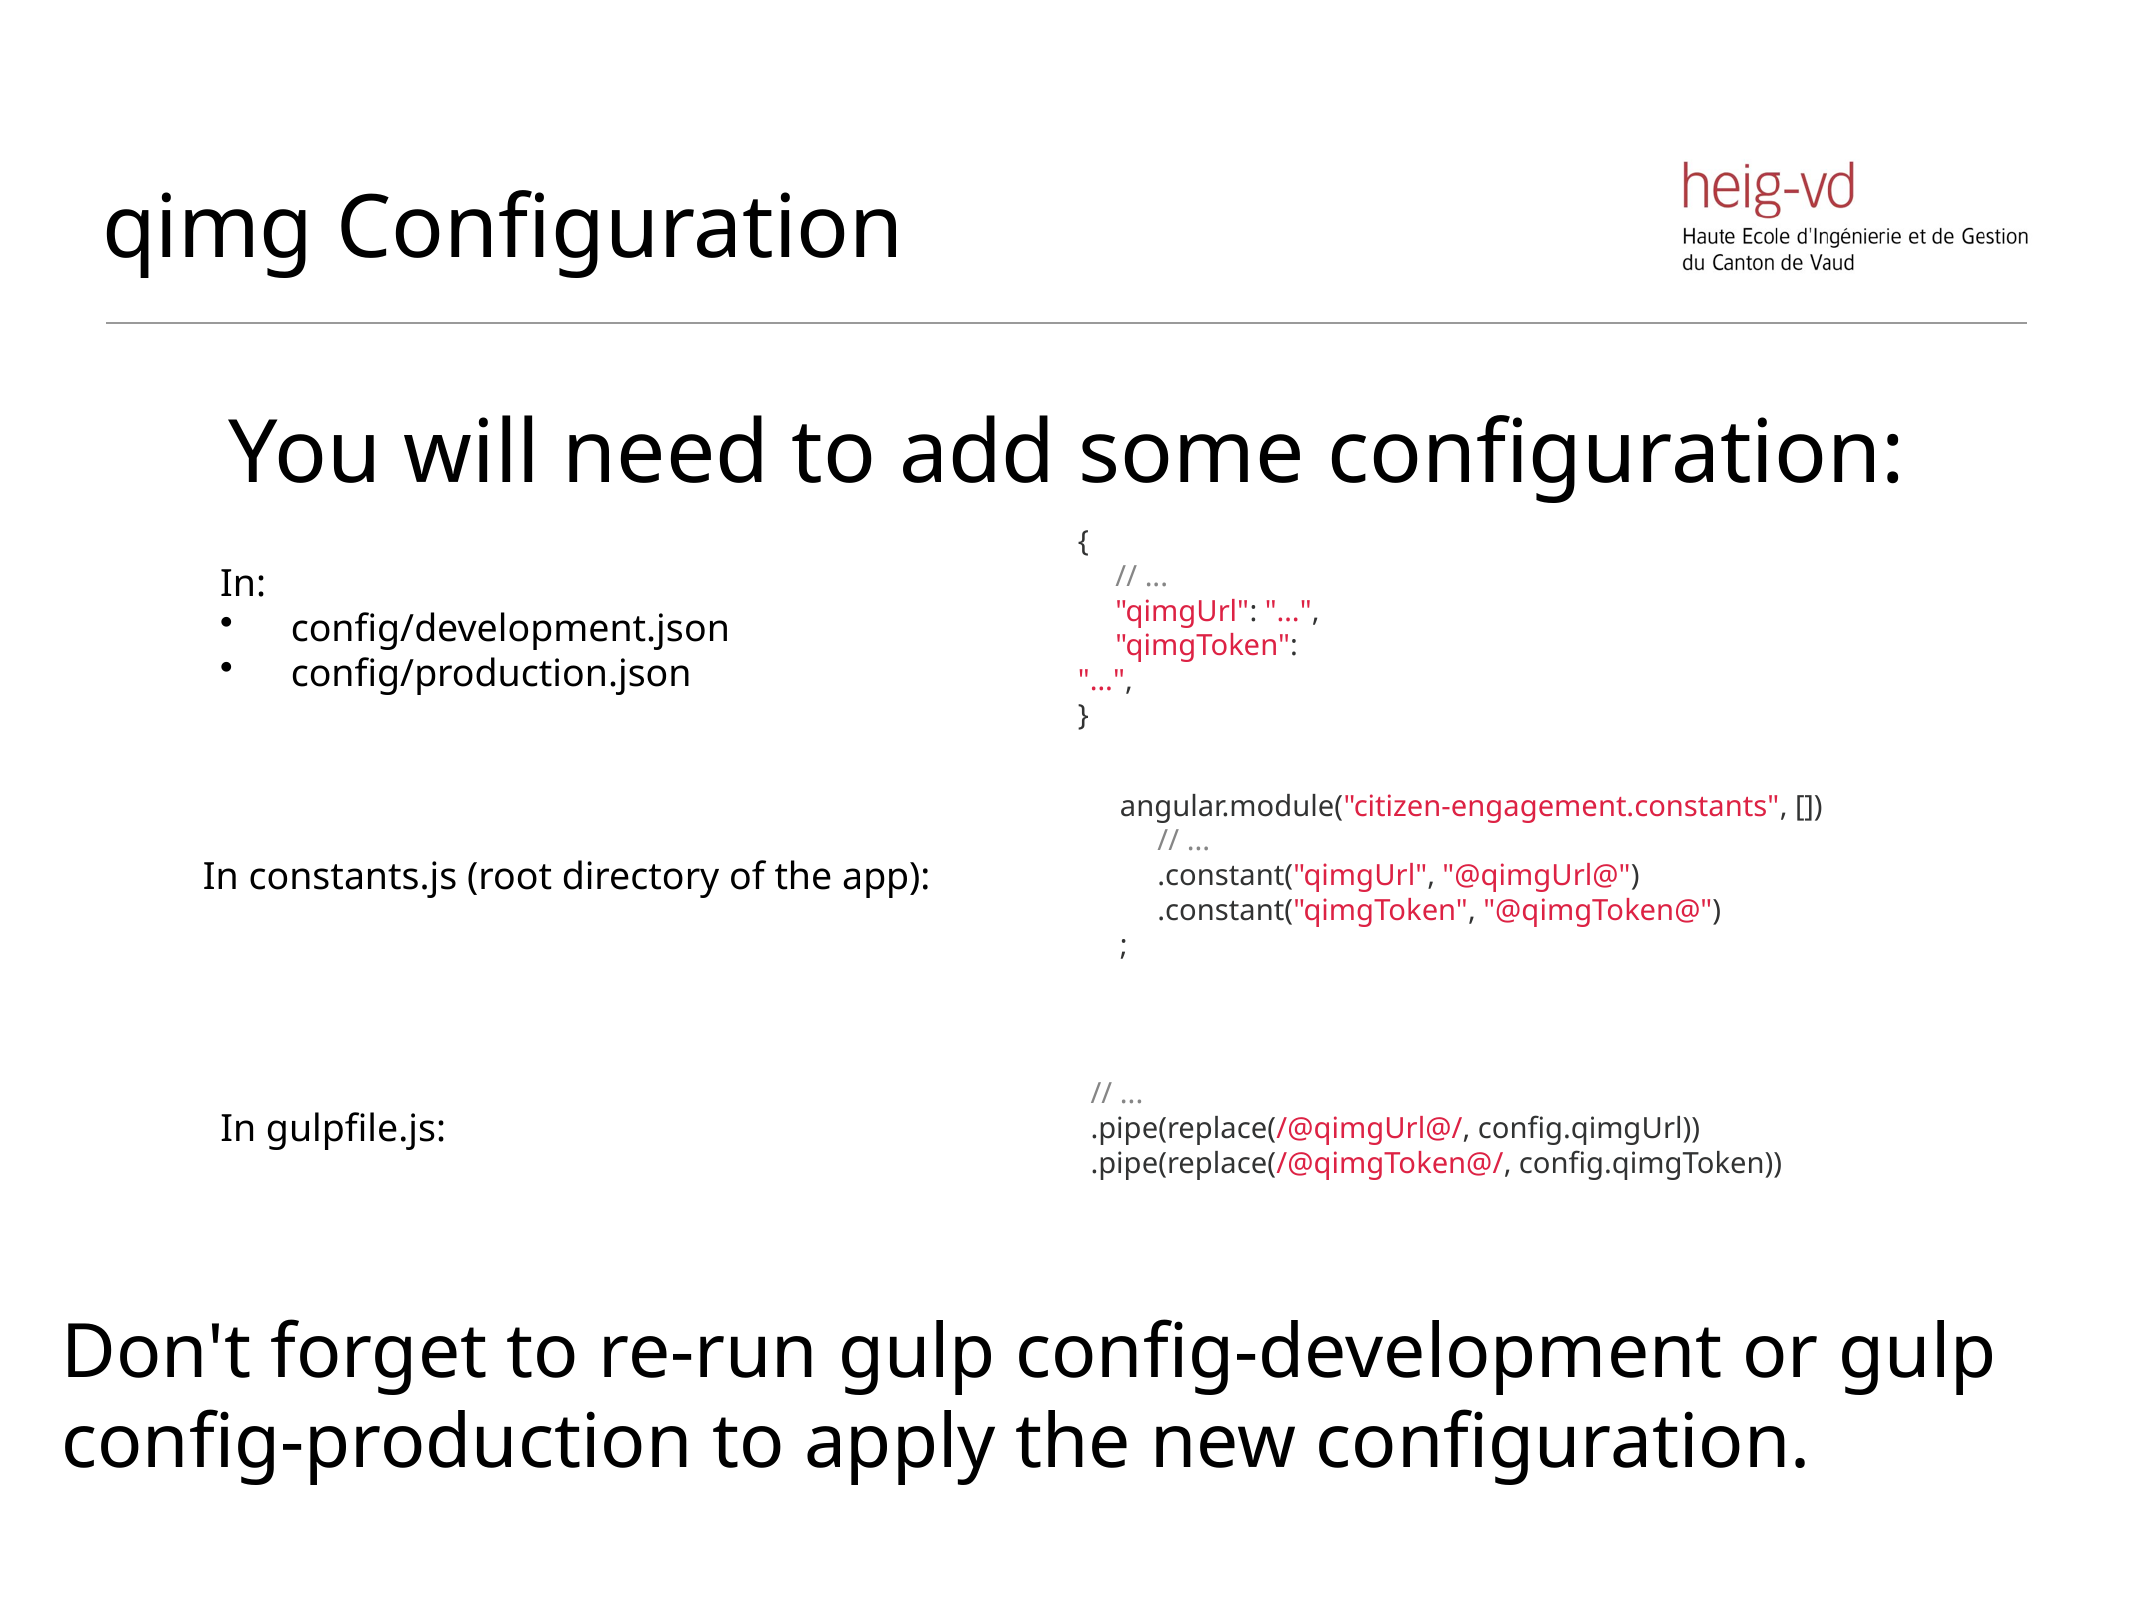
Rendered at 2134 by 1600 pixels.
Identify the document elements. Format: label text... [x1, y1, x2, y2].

text_box You will need to add some configuration: [220, 386, 1913, 509]
title qimg Configuration [93, 54, 2040, 284]
text_box In: config/development.json config/production.json [211, 550, 739, 703]
text_box In gulpfile.js: [212, 1095, 455, 1158]
text_box angular.module("citizen-engagement.constants", []) // ... .constant("qimgUrl", "@qimgUrl@") .constant("qimgToken", "@qimgToken@") ; [1111, 778, 1832, 970]
text_box Don't forget to re-run gulp config-development or gulp config-production to apply the new configuration. [53, 1294, 2081, 1491]
text_box In constants.js (root directory of the app): [194, 843, 940, 906]
text_box // ... .pipe(replace(/@qimgUrl@/, config.qimgUrl)) .pipe(replace(/@qimgToken@/, config.qimgToken)) [1082, 1065, 1791, 1188]
text_box { // ... "qimgUrl": "…", "qimgToken": "…", } [1069, 530, 1332, 723]
